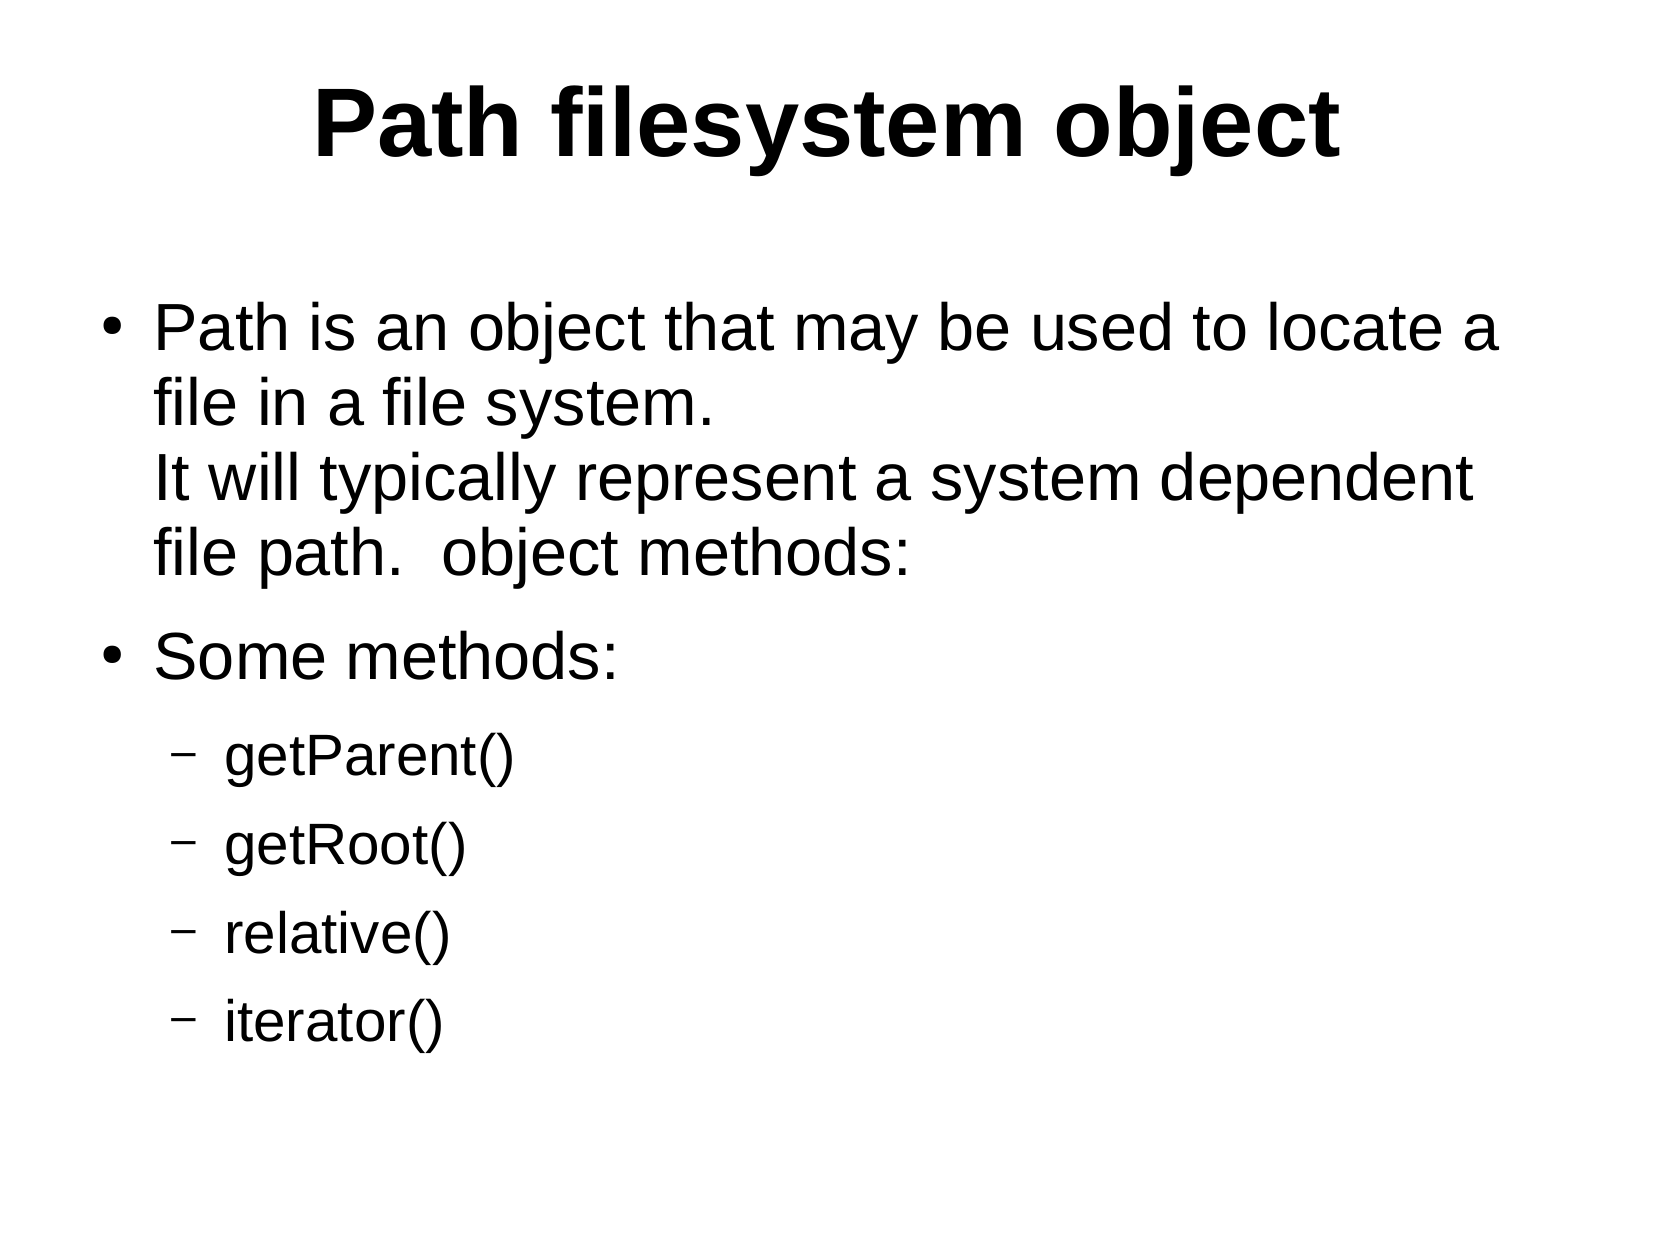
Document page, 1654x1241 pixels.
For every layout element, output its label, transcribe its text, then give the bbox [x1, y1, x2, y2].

title Path filesystem object [82, 49, 1571, 196]
list Path is an object that may be used to locate a file in a file system. It will typically represent a system dependent file path. object methods: Some methods: getParent() getRoot() relative() iterator() [82, 290, 1560, 1146]
